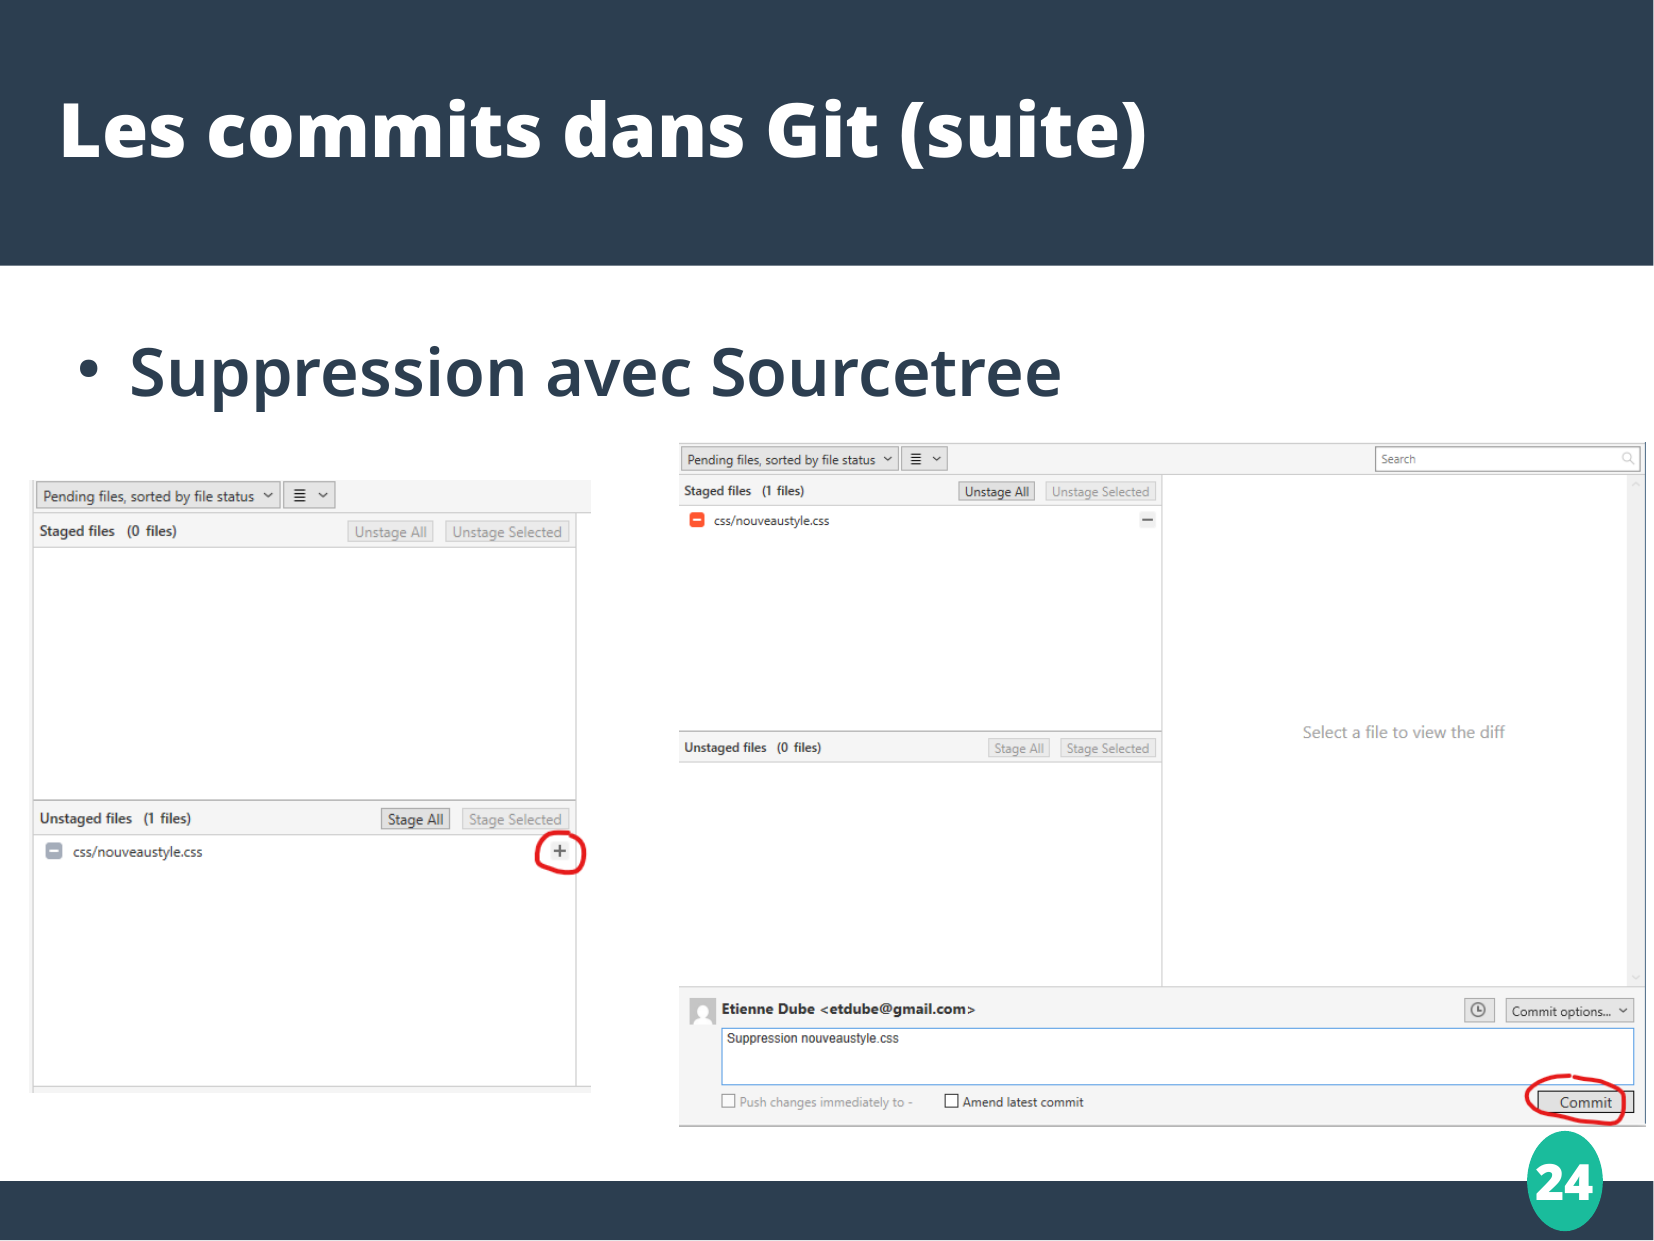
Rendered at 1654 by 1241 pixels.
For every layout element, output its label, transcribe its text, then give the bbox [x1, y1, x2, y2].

list Suppression avec Sourcetree [59, 324, 1595, 443]
title Les commits dans Git (suite) [59, 49, 1595, 207]
picture [679, 442, 1646, 1129]
picture [29, 480, 591, 1093]
